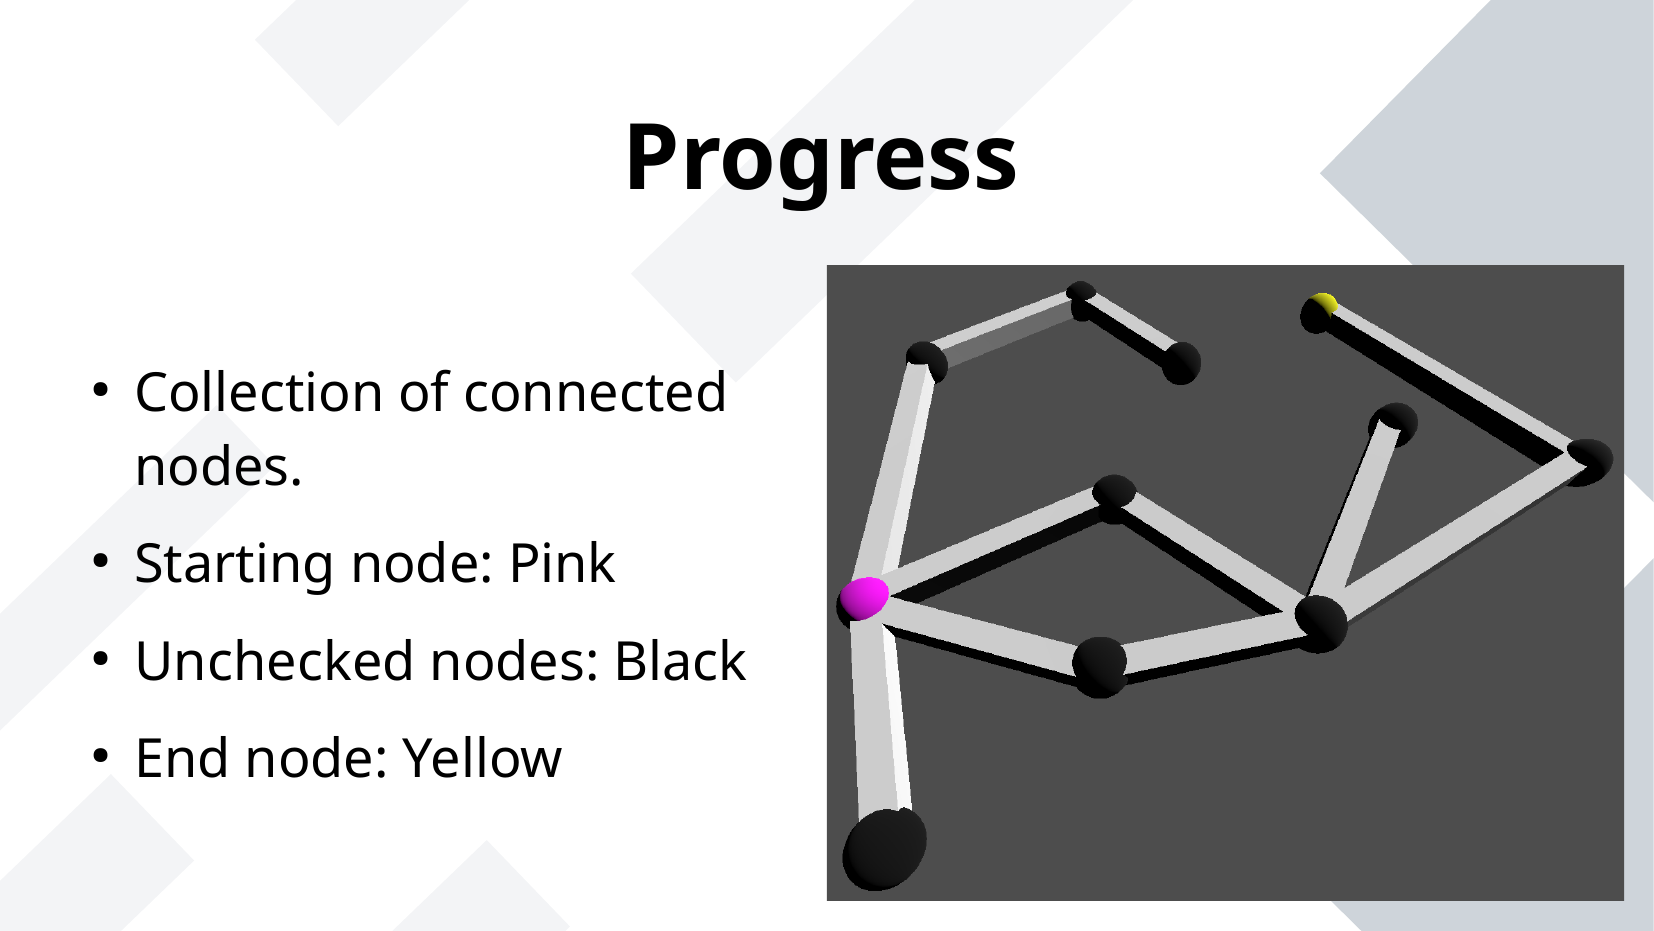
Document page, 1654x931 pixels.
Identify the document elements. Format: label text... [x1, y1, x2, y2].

picture [826, 265, 1625, 901]
list Collection of connected nodes. Starting node: Pink Unchecked nodes: Black End node: Yellow [76, 354, 798, 798]
title Progress [76, 76, 1565, 233]
